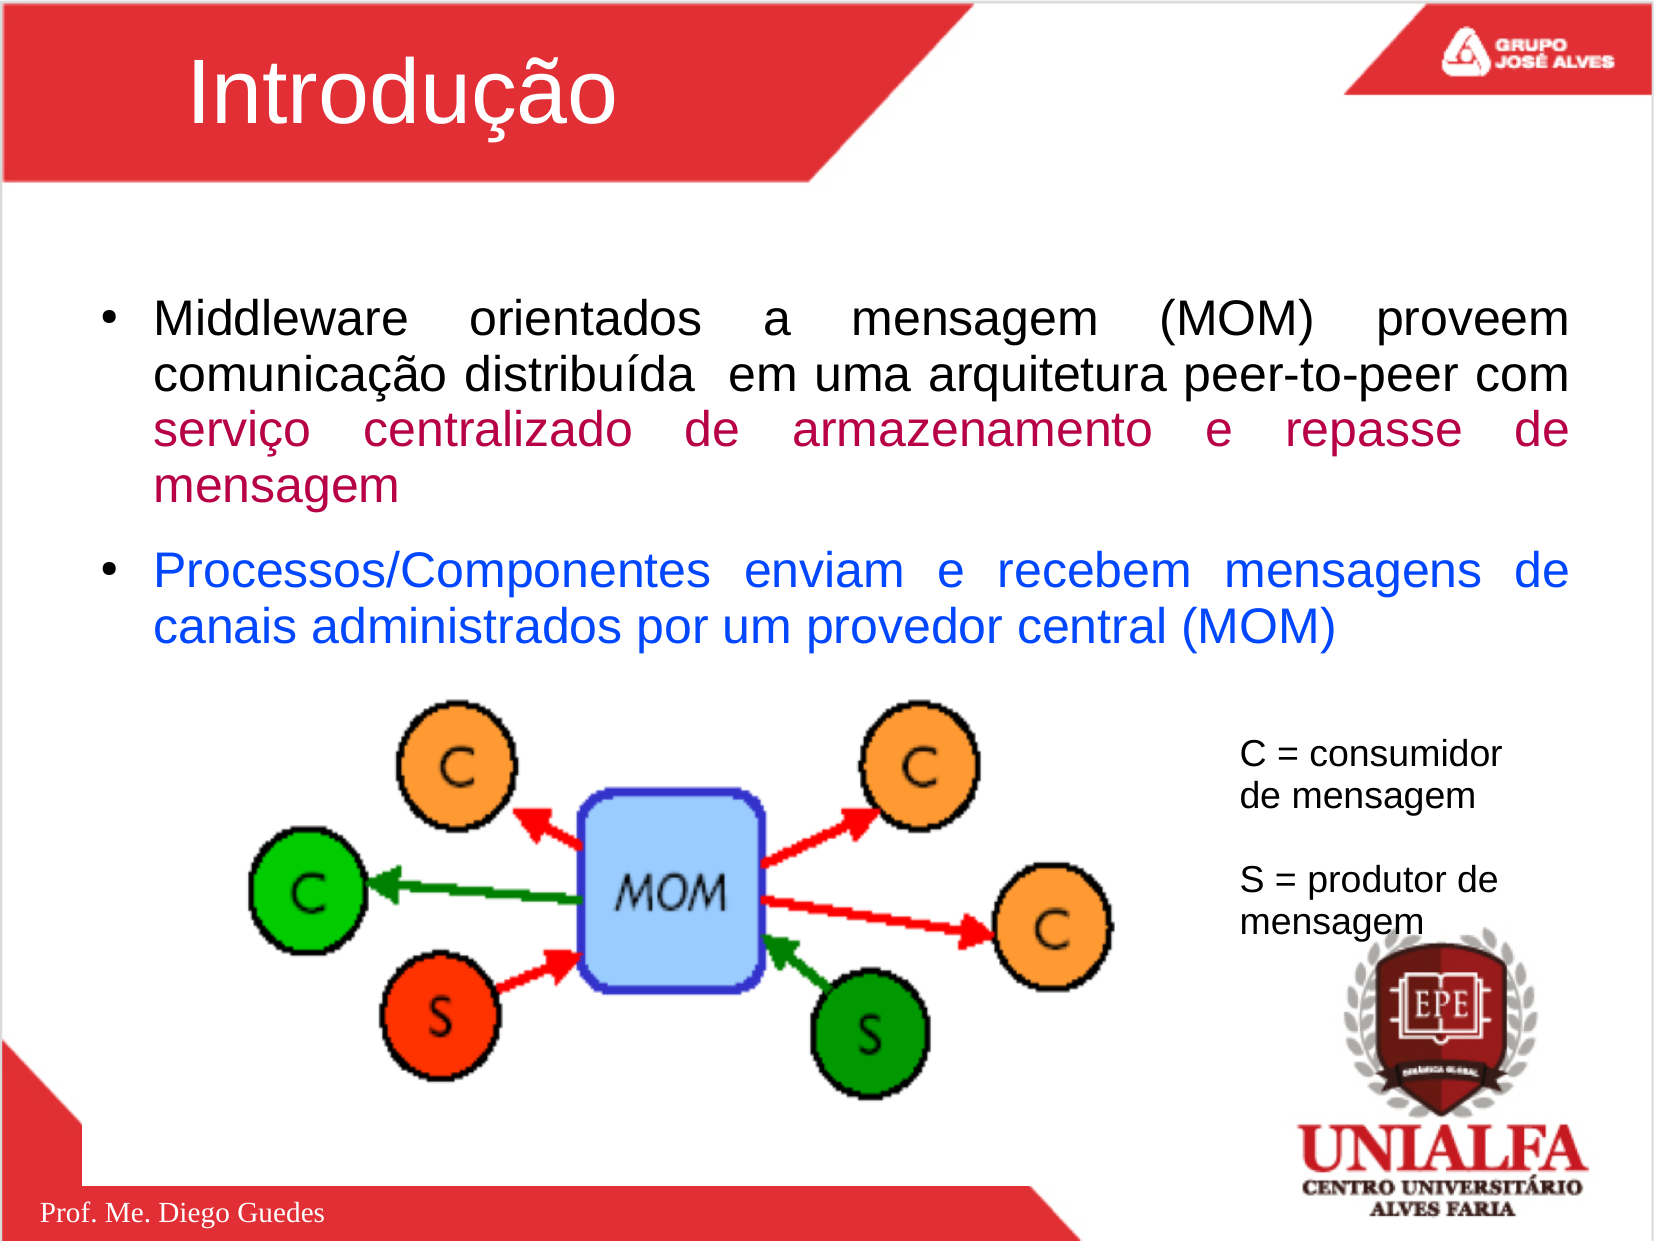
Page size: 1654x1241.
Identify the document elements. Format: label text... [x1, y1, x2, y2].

title Introdução [6, 11, 799, 174]
text_box C = consumidor de mensagem S = produtor de mensagem [1224, 725, 1529, 951]
picture [0, 0, 1654, 1241]
list Middleware orientados a mensagem (MOM) proveem comunicação distribuída em uma arquitetura peer-to-peer com serviço centralizado de armazenamento e repasse de mensagem Processos/Componentes enviam e recebem mensagens de canais administrados por um provedor central (MOM) [82, 290, 1571, 1109]
